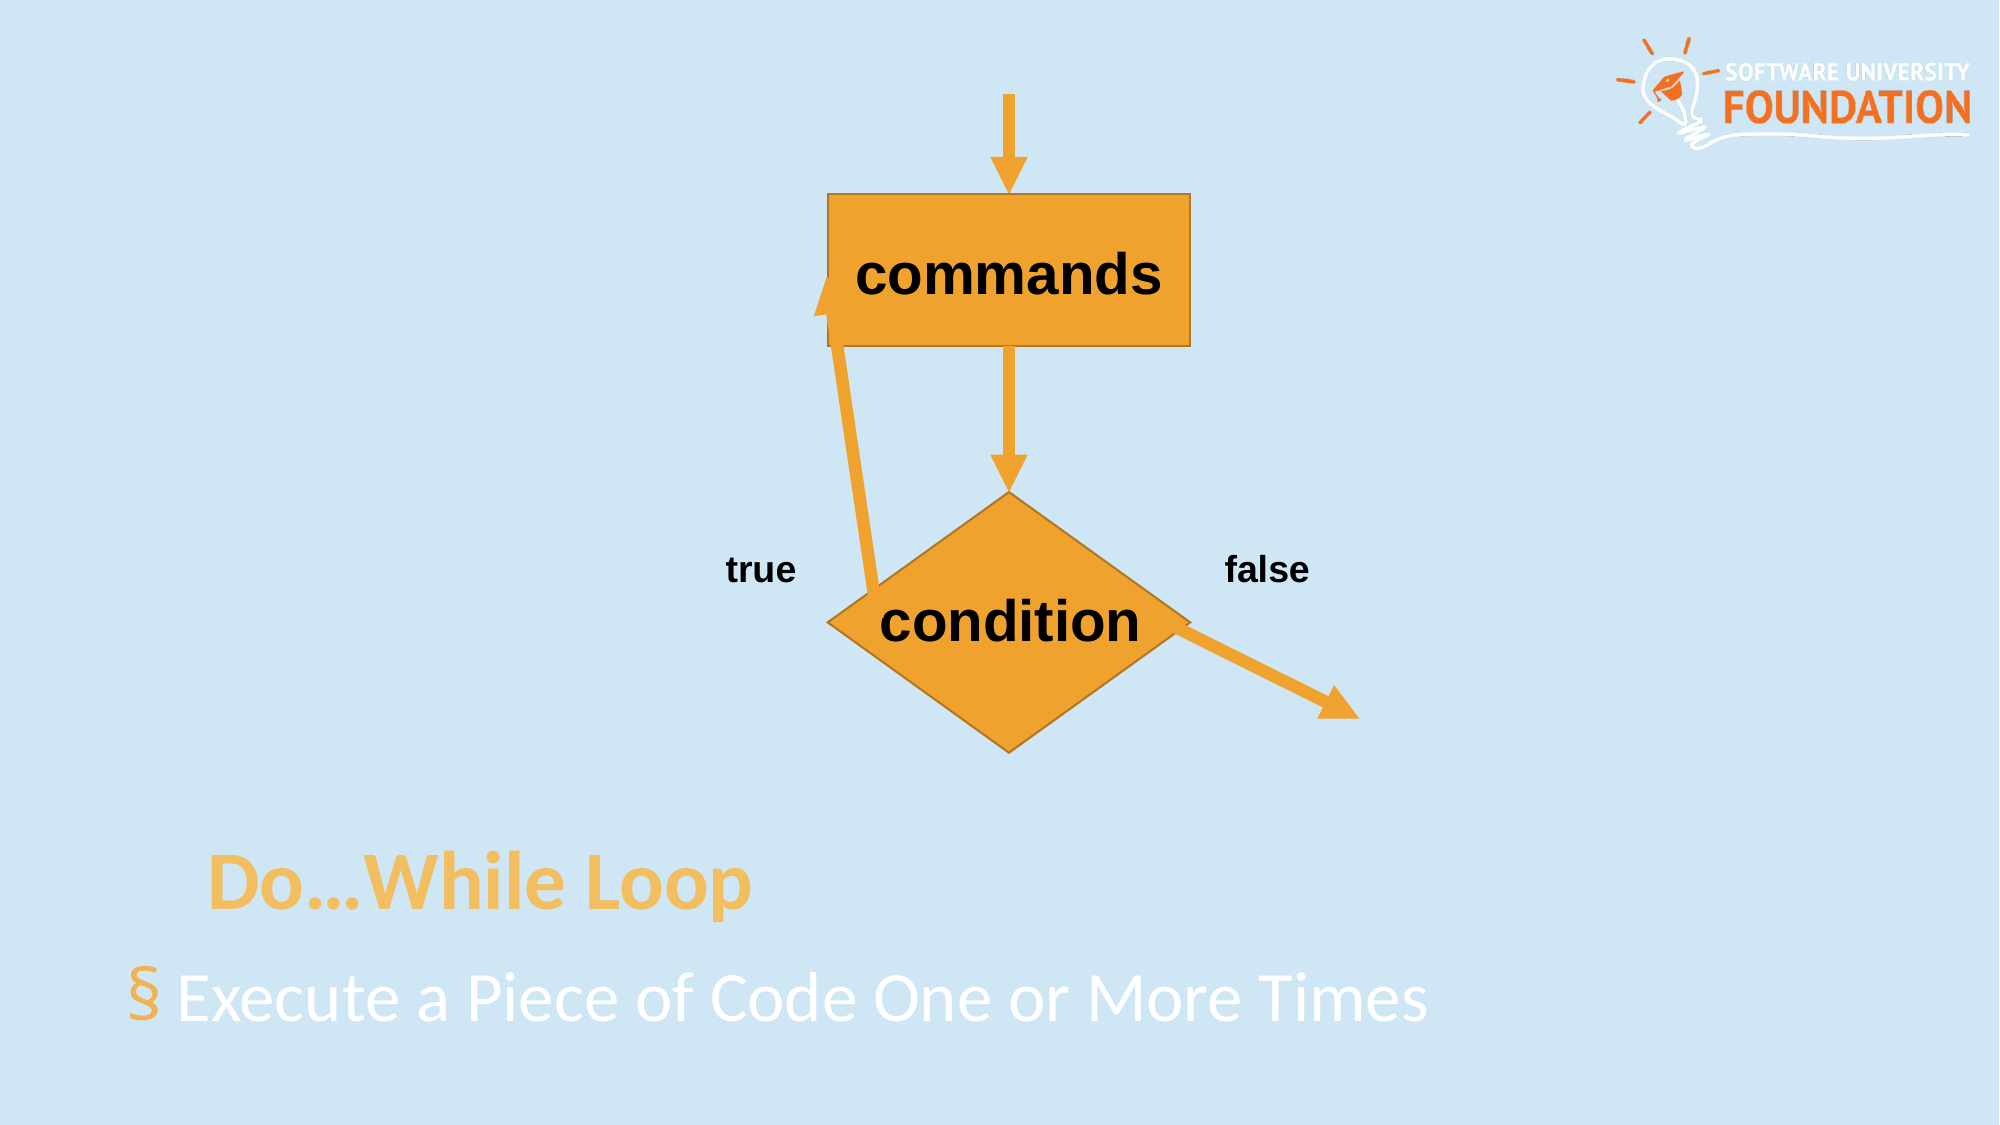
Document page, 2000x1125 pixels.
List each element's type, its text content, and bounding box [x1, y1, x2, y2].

text_box [1157, 598, 1191, 647]
list Execute a Piece of Code One or More Times [111, 938, 1886, 1057]
text_box [893, 492, 1125, 575]
text_box condition [864, 575, 1157, 661]
text_box false [1209, 537, 1325, 597]
text_box [827, 194, 1191, 347]
text_box [881, 661, 1137, 753]
text_box commands [840, 228, 1178, 314]
text_box true [710, 537, 812, 597]
picture [1612, 37, 1970, 163]
text_box [827, 596, 864, 649]
title Do…While Loop [192, 806, 1806, 934]
